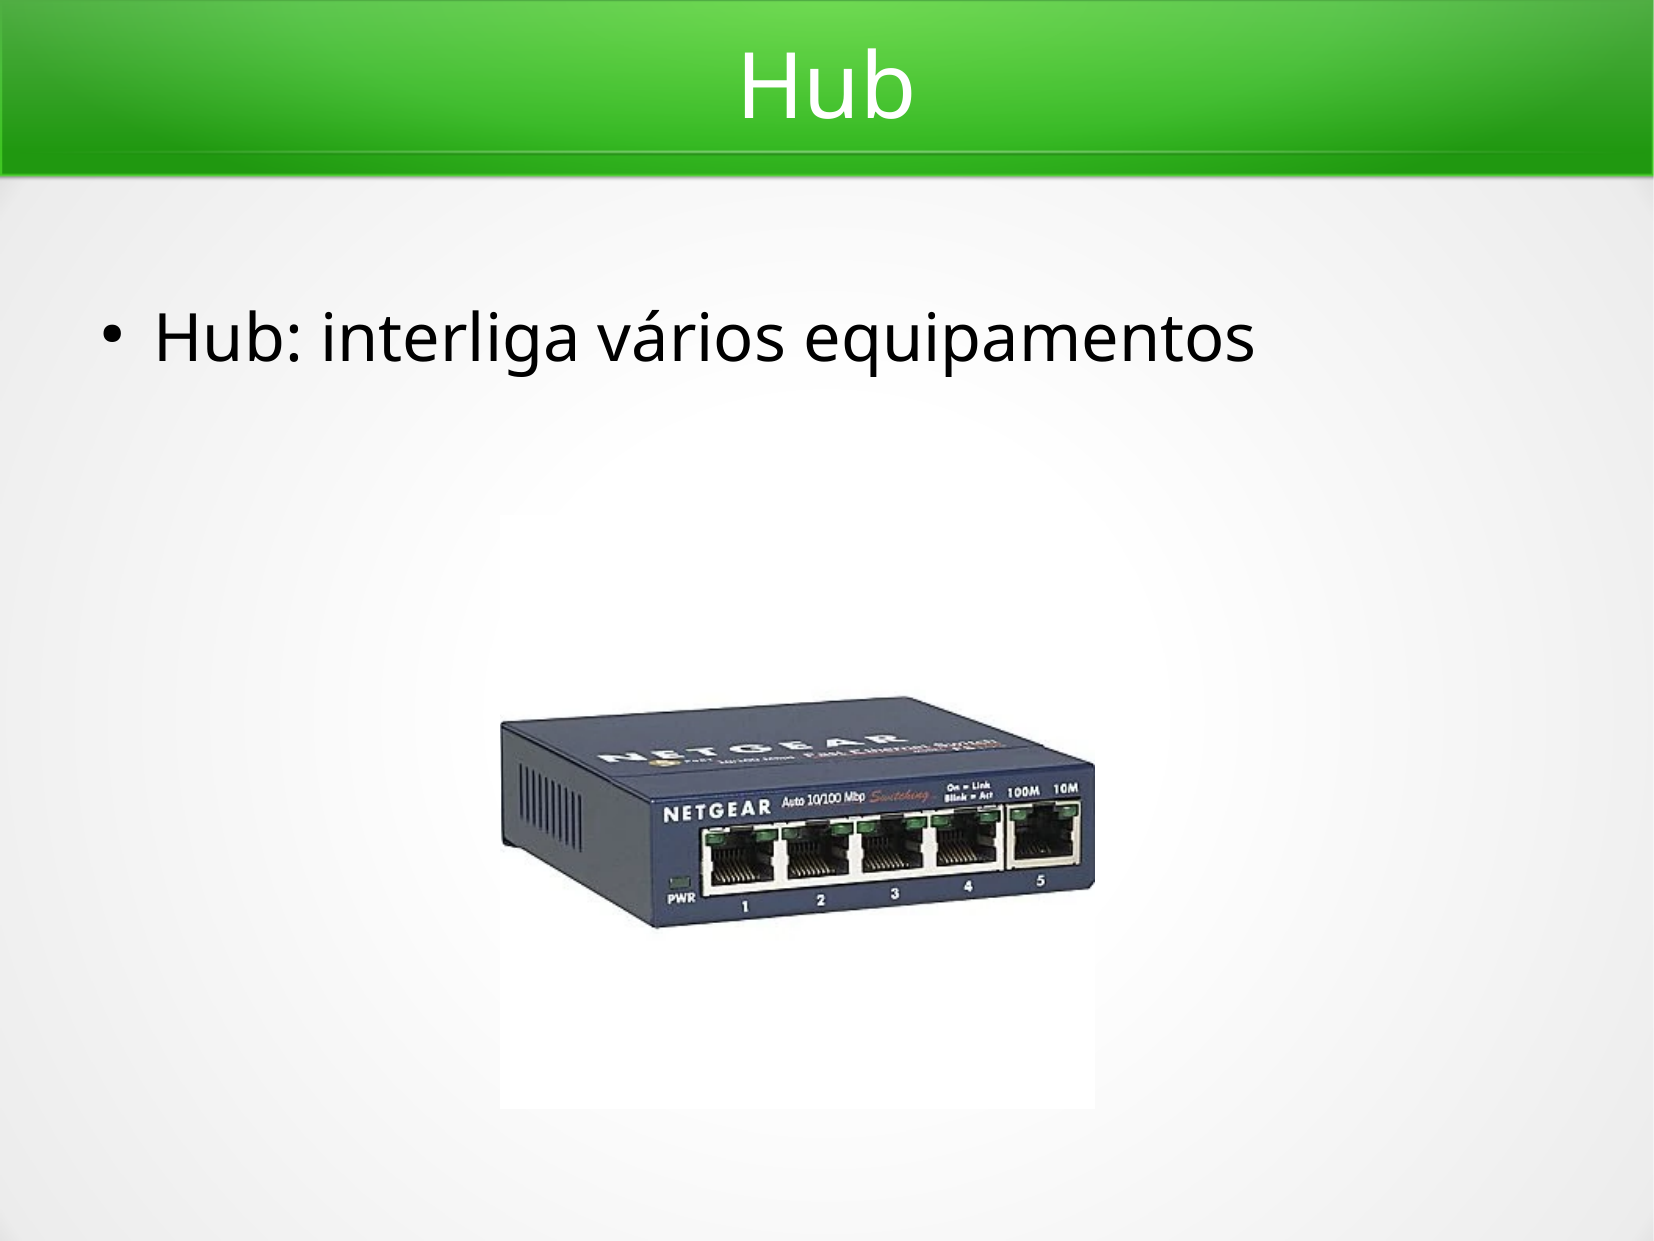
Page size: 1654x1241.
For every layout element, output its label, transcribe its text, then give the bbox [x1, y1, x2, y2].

list Hub: interliga vários equipamentos [82, 290, 1571, 1010]
picture [0, 0, 1654, 1241]
title Hub [82, 11, 1571, 154]
